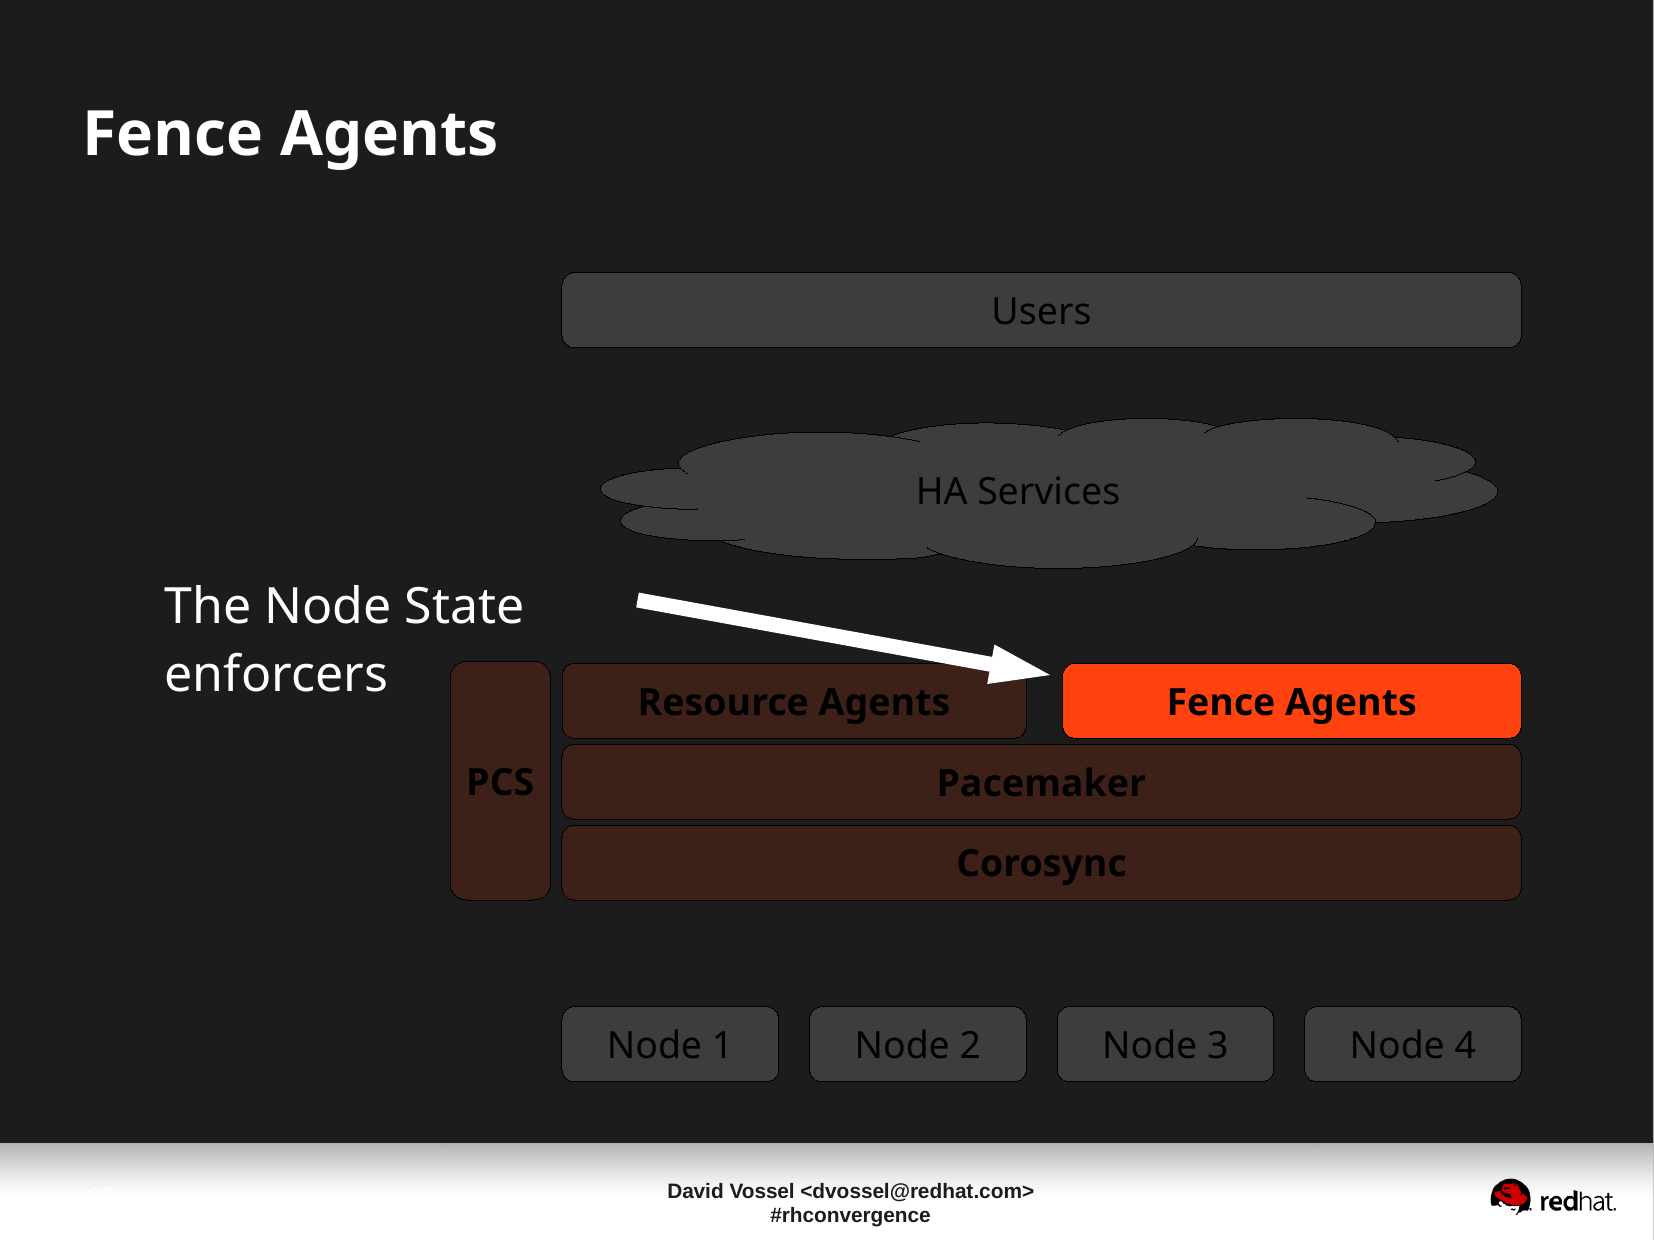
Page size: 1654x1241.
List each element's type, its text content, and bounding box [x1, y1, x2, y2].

text_box Fence Agents [1062, 663, 1522, 739]
text_box Node 2 [809, 1006, 1027, 1082]
text_box HA Services [600, 418, 1498, 569]
title Fence Agents [82, 37, 1571, 226]
text_box Users [561, 272, 1522, 348]
text_box Corosync [561, 825, 1522, 901]
text_box Node 3 [1057, 1006, 1274, 1082]
text_box Resource Agents [562, 663, 1027, 739]
text_box PCS [450, 661, 551, 901]
text_box Pacemaker [561, 744, 1522, 820]
text_box The Node State enforcers [150, 562, 640, 643]
text_box Node 4 [1304, 1006, 1522, 1082]
text_box Node 1 [561, 1006, 779, 1082]
picture [0, 1143, 1654, 1241]
